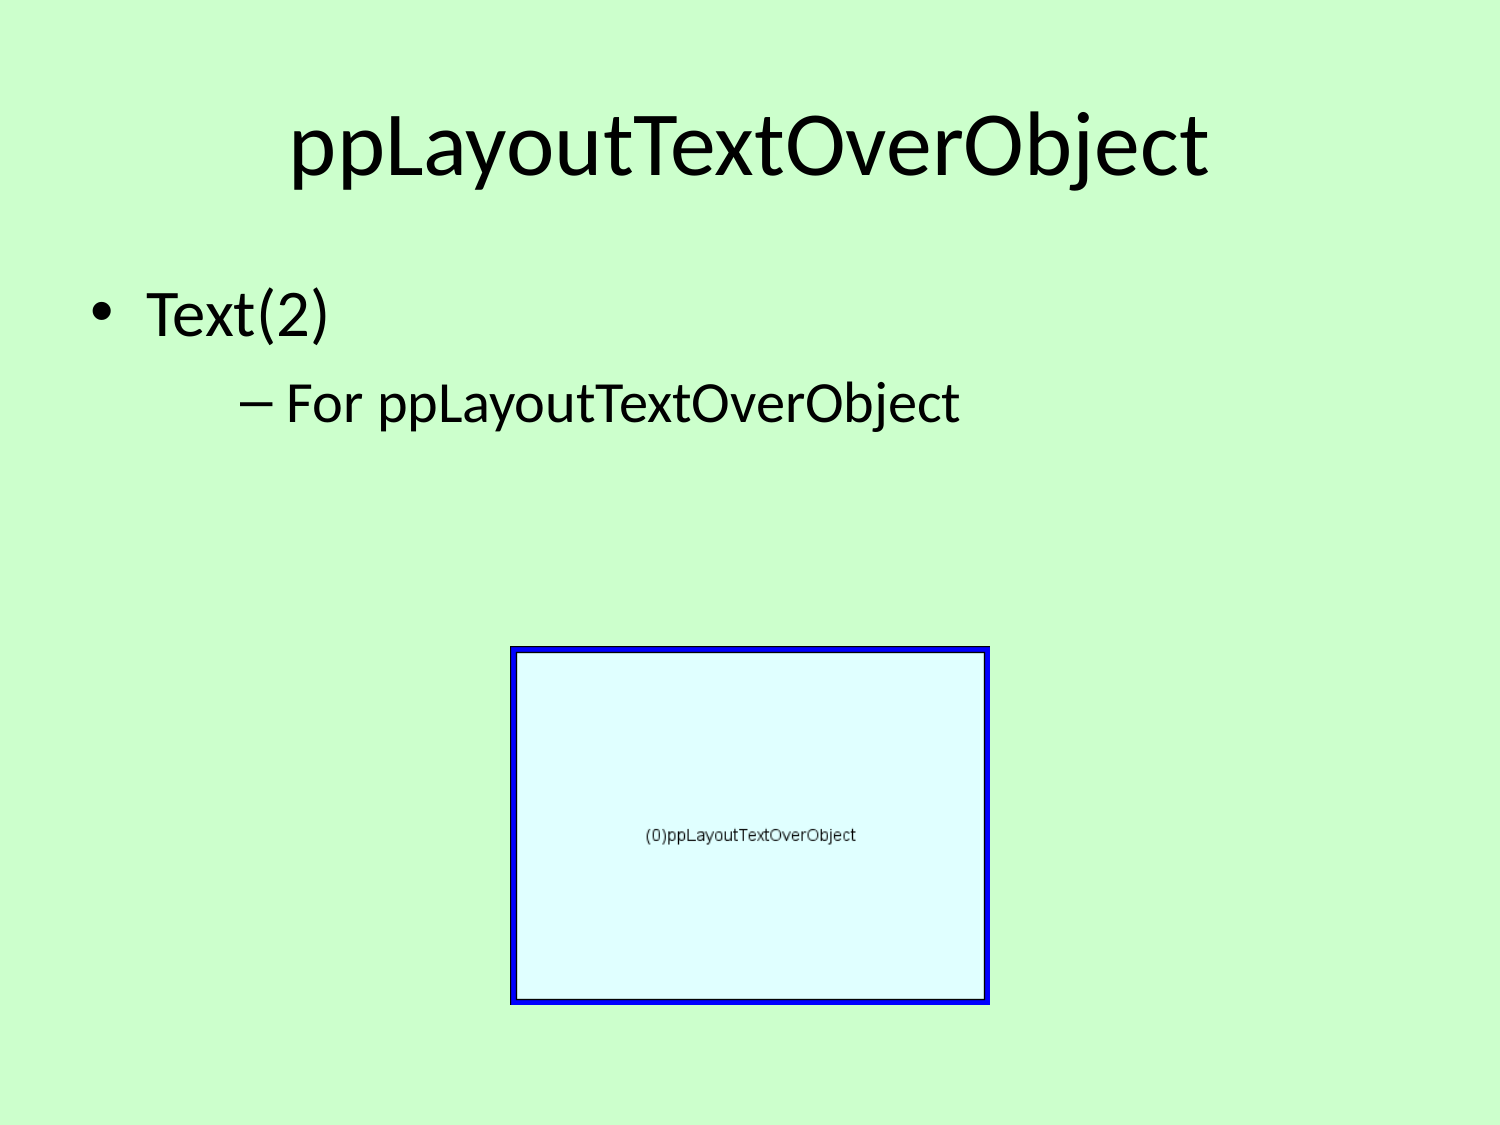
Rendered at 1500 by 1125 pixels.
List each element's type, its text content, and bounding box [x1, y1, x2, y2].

picture [510, 646, 990, 1006]
title ppLayoutTextOverObject [75, 45, 1426, 233]
list Text(2) For ppLayoutTextOverObject [75, 262, 1426, 622]
